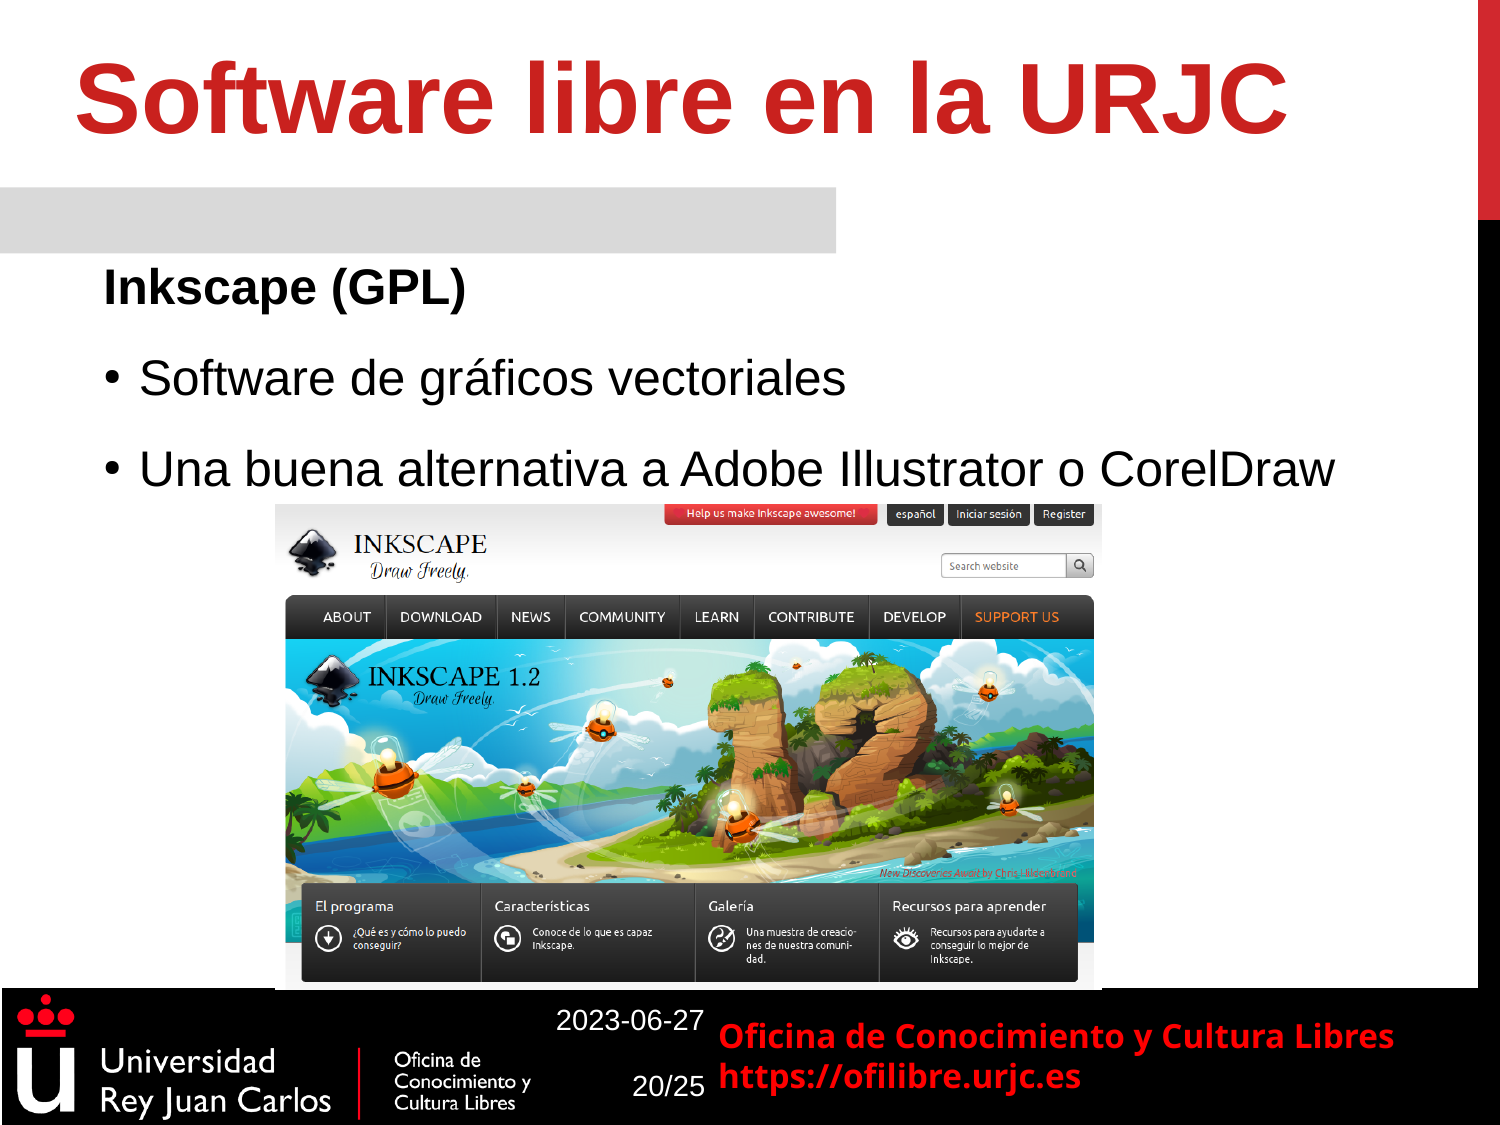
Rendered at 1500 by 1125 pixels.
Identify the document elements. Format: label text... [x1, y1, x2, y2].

picture [17, 994, 531, 1120]
picture [275, 504, 1102, 991]
text_box Software libre en la URJC [60, 36, 1396, 275]
text_box Inkscape (GPL) Software de gráficos vectoriales Una buena alternativa a Adobe Illustrator o CorelDraw [88, 251, 1396, 979]
title [75, 7, 1425, 196]
